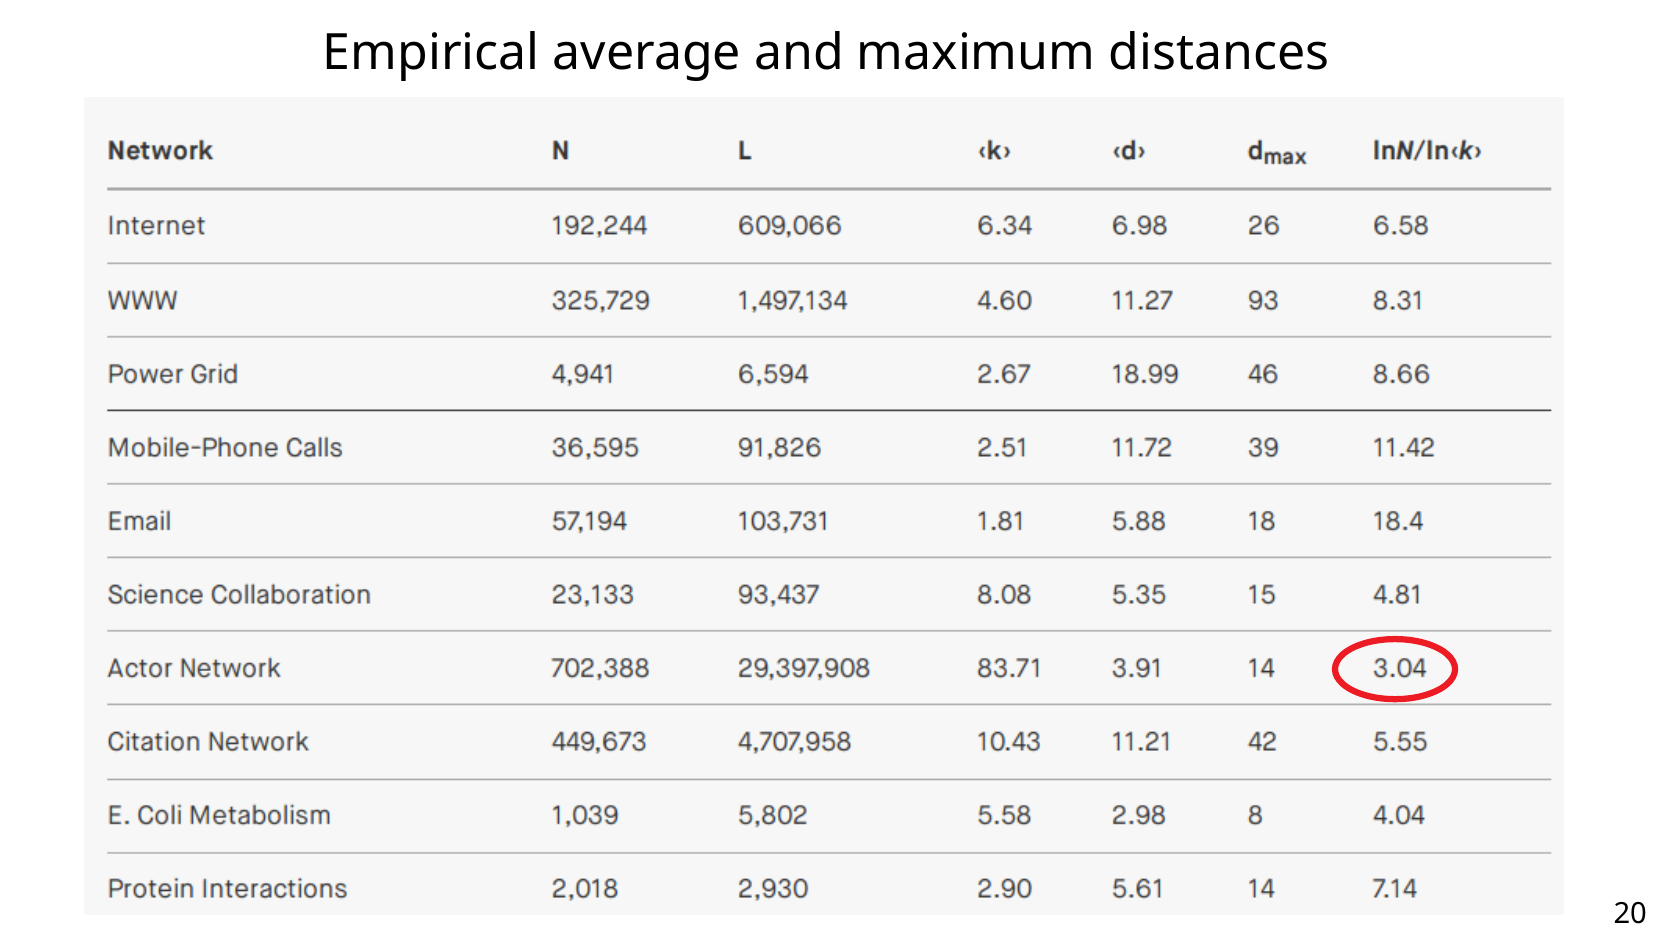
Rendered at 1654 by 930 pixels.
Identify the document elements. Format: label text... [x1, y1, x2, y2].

title Empirical average and maximum distances [82, 13, 1571, 87]
picture [84, 97, 1564, 916]
